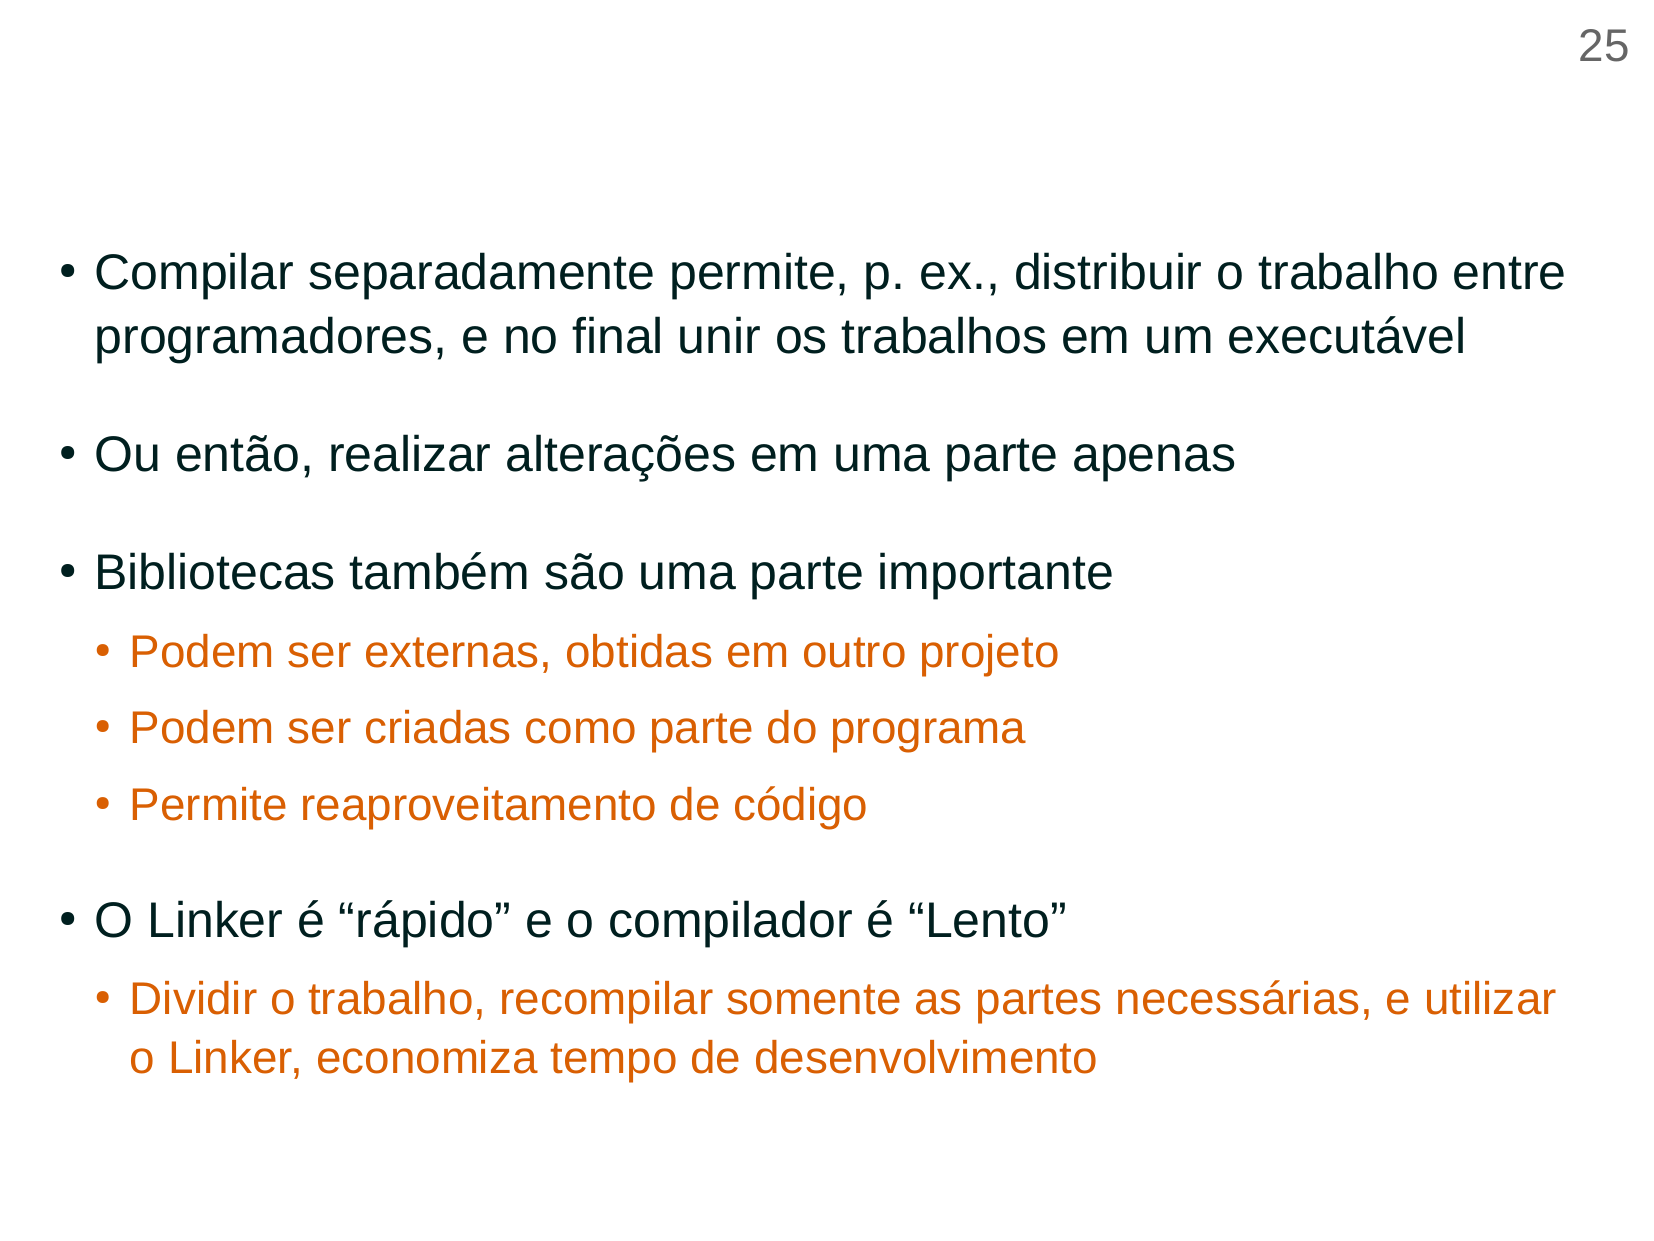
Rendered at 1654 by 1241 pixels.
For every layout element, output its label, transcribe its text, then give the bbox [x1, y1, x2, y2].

list Compilar separadamente permite, p. ex., distribuir o trabalho entre programadores, e no final unir os trabalhos em um executável Ou então, realizar alterações em uma parte apenas Bibliotecas também são uma parte importante Podem ser externas, obtidas em outro projeto Podem ser criadas como parte do programa Permite reaproveitamento de código O Linker é “rápido” e o compilador é “Lento” Dividir o trabalho, recompilar somente as partes necessárias, e utilizar o Linker, economiza tempo de desenvolvimento [59, 236, 1595, 1211]
